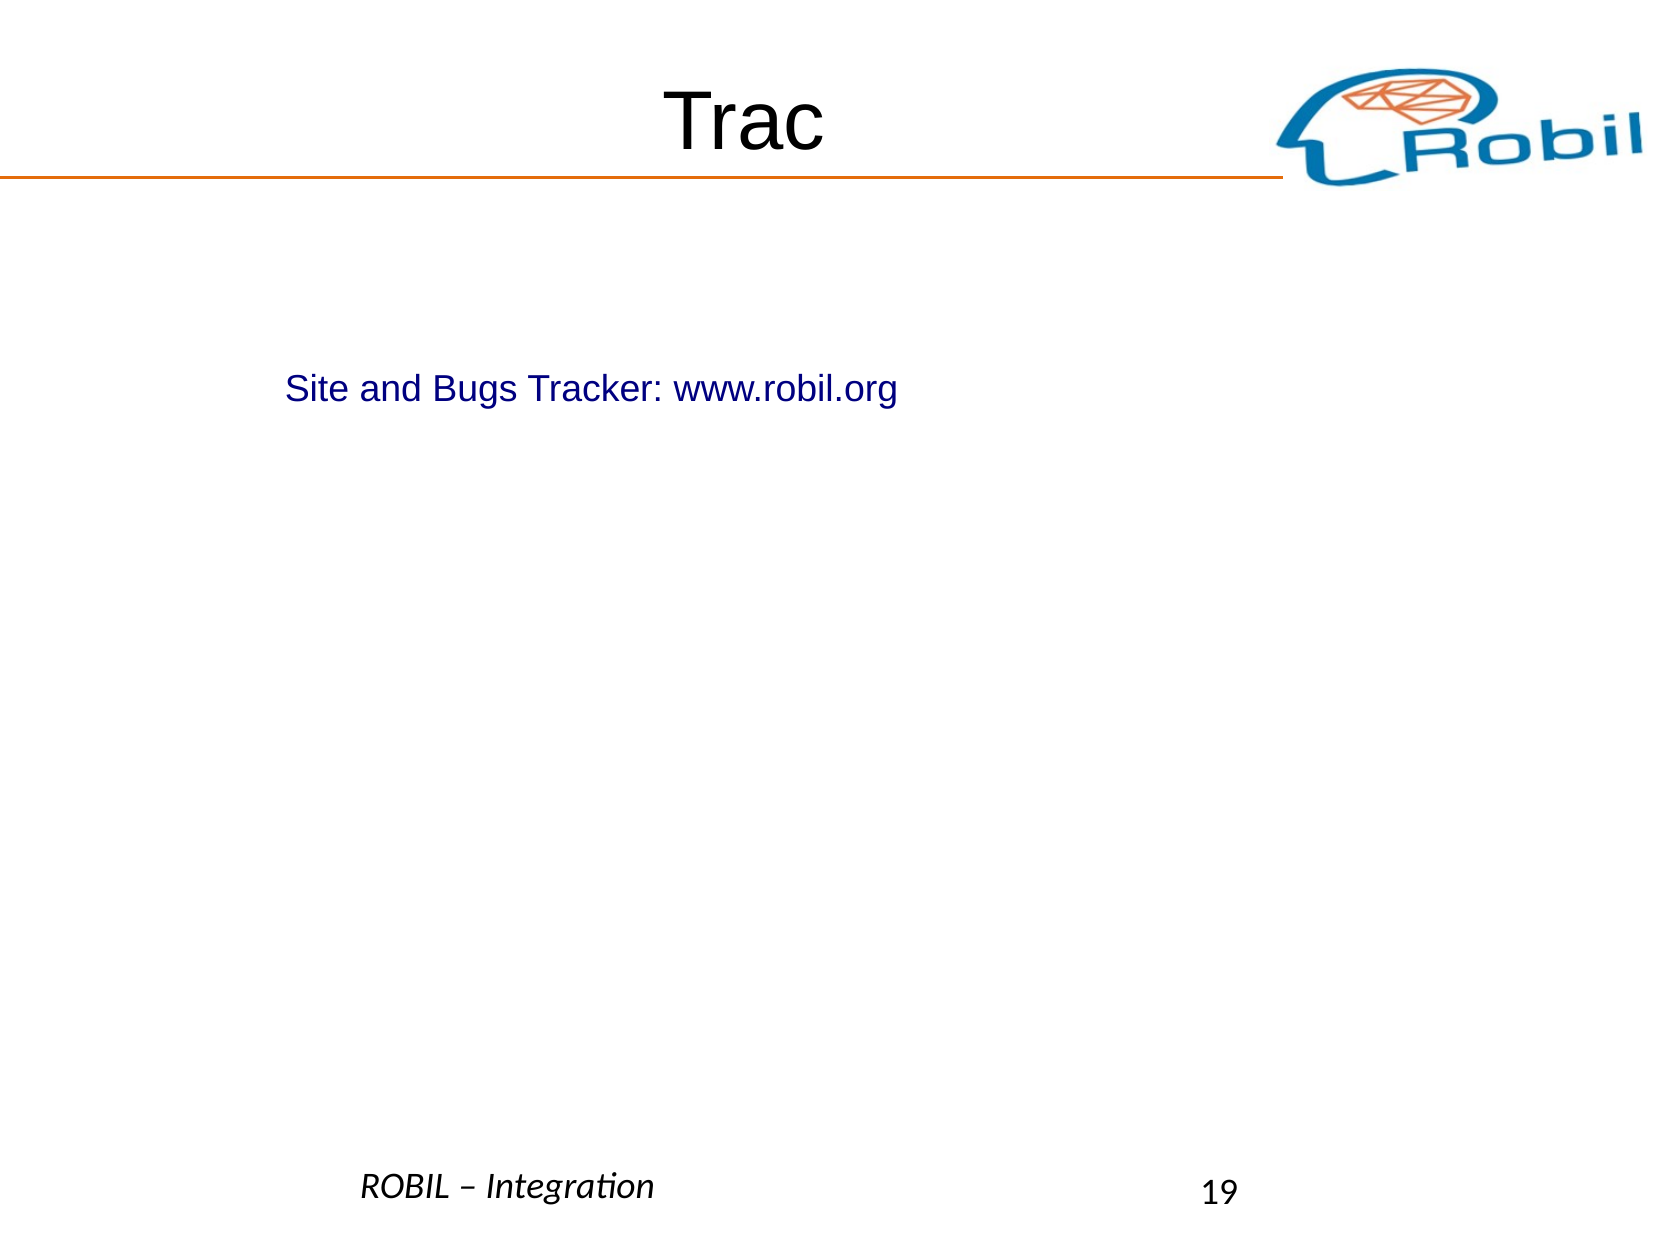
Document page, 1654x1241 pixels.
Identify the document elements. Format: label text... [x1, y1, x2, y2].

text_box Trac [0, 65, 1488, 166]
footer ROBIL – Integration [345, 1153, 1090, 1240]
picture [1269, 49, 1648, 191]
text_box Site and Bugs Tracker: www.robil.org [270, 360, 914, 417]
slide_number <number> [1185, 1159, 1571, 1241]
